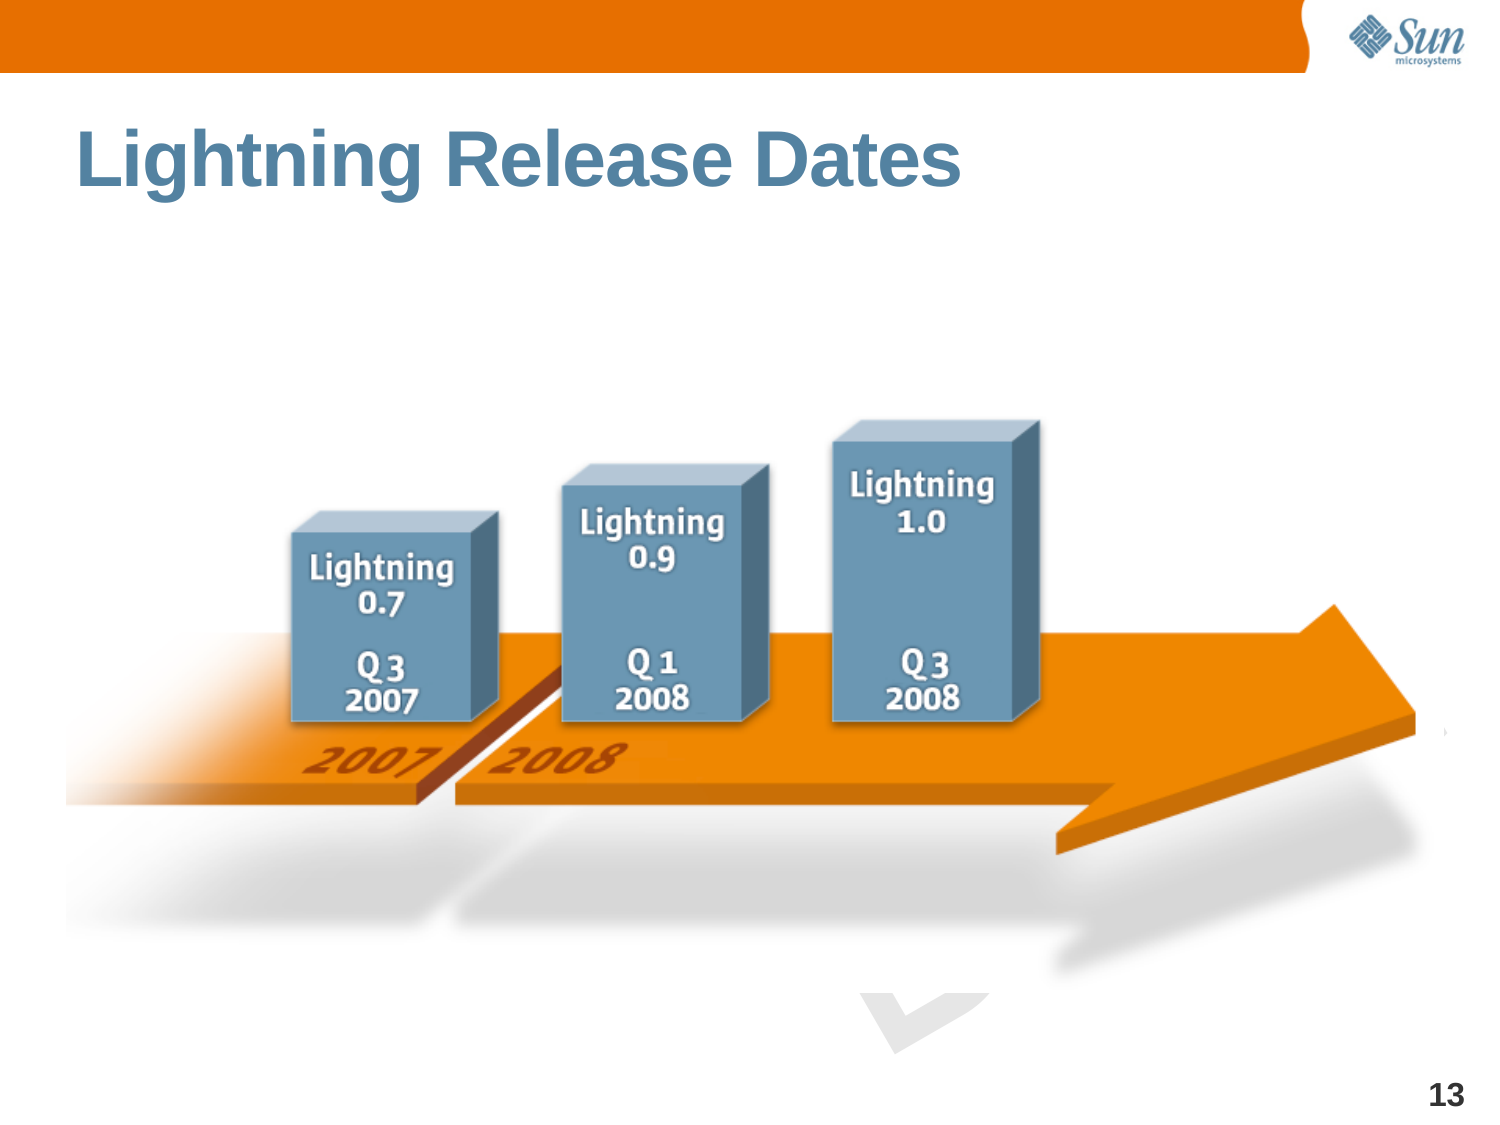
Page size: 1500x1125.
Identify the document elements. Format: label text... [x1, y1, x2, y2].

picture [66, 351, 1444, 993]
picture [0, 0, 1500, 73]
title Lightning Release Dates [75, 123, 1437, 227]
